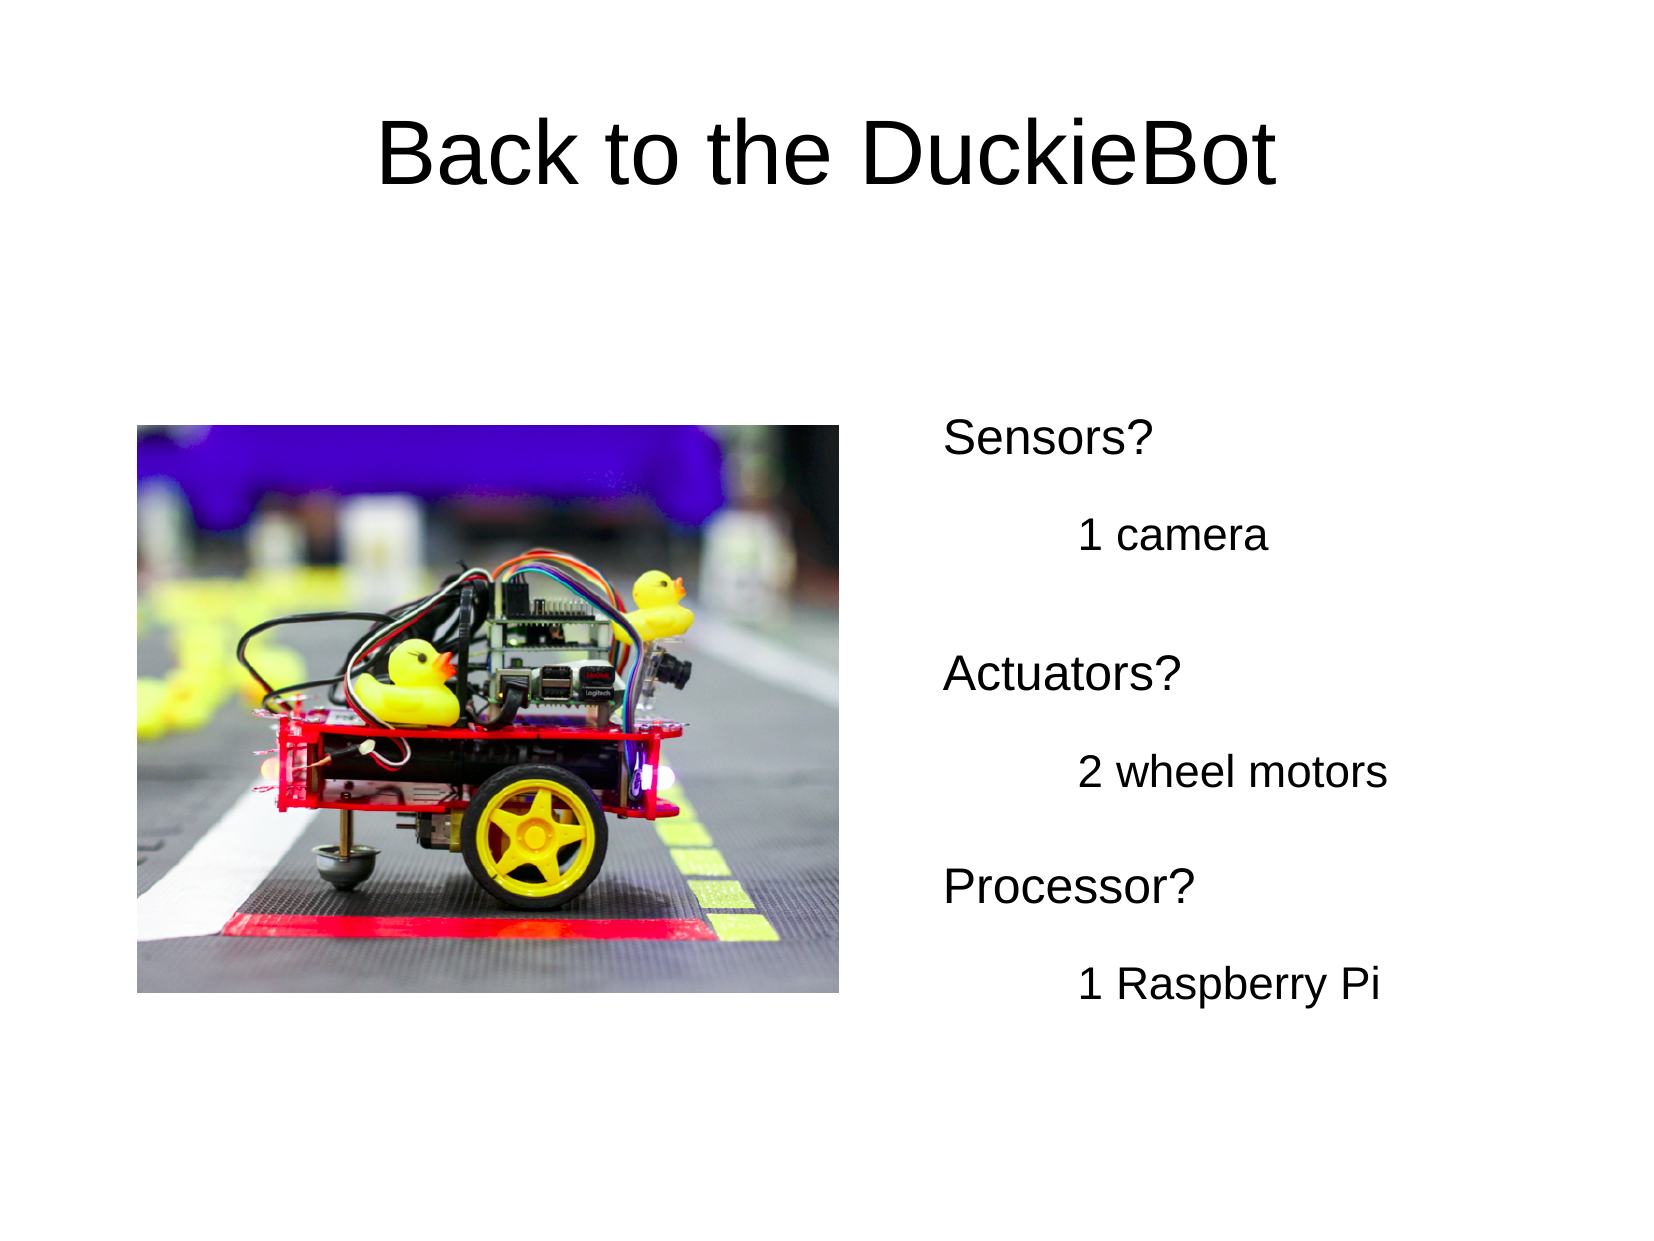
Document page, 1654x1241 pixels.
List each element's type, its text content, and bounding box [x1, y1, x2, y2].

title Back to the DuckieBot [82, 49, 1571, 257]
text_box 1 Raspberry Pi [1062, 950, 1396, 1017]
picture [137, 425, 839, 993]
text_box Sensors? [928, 401, 1169, 473]
text_box 2 wheel motors [1062, 738, 1404, 805]
text_box 1 camera [1062, 501, 1284, 569]
text_box Actuators? [928, 637, 1197, 709]
text_box Processor? [928, 850, 1211, 922]
